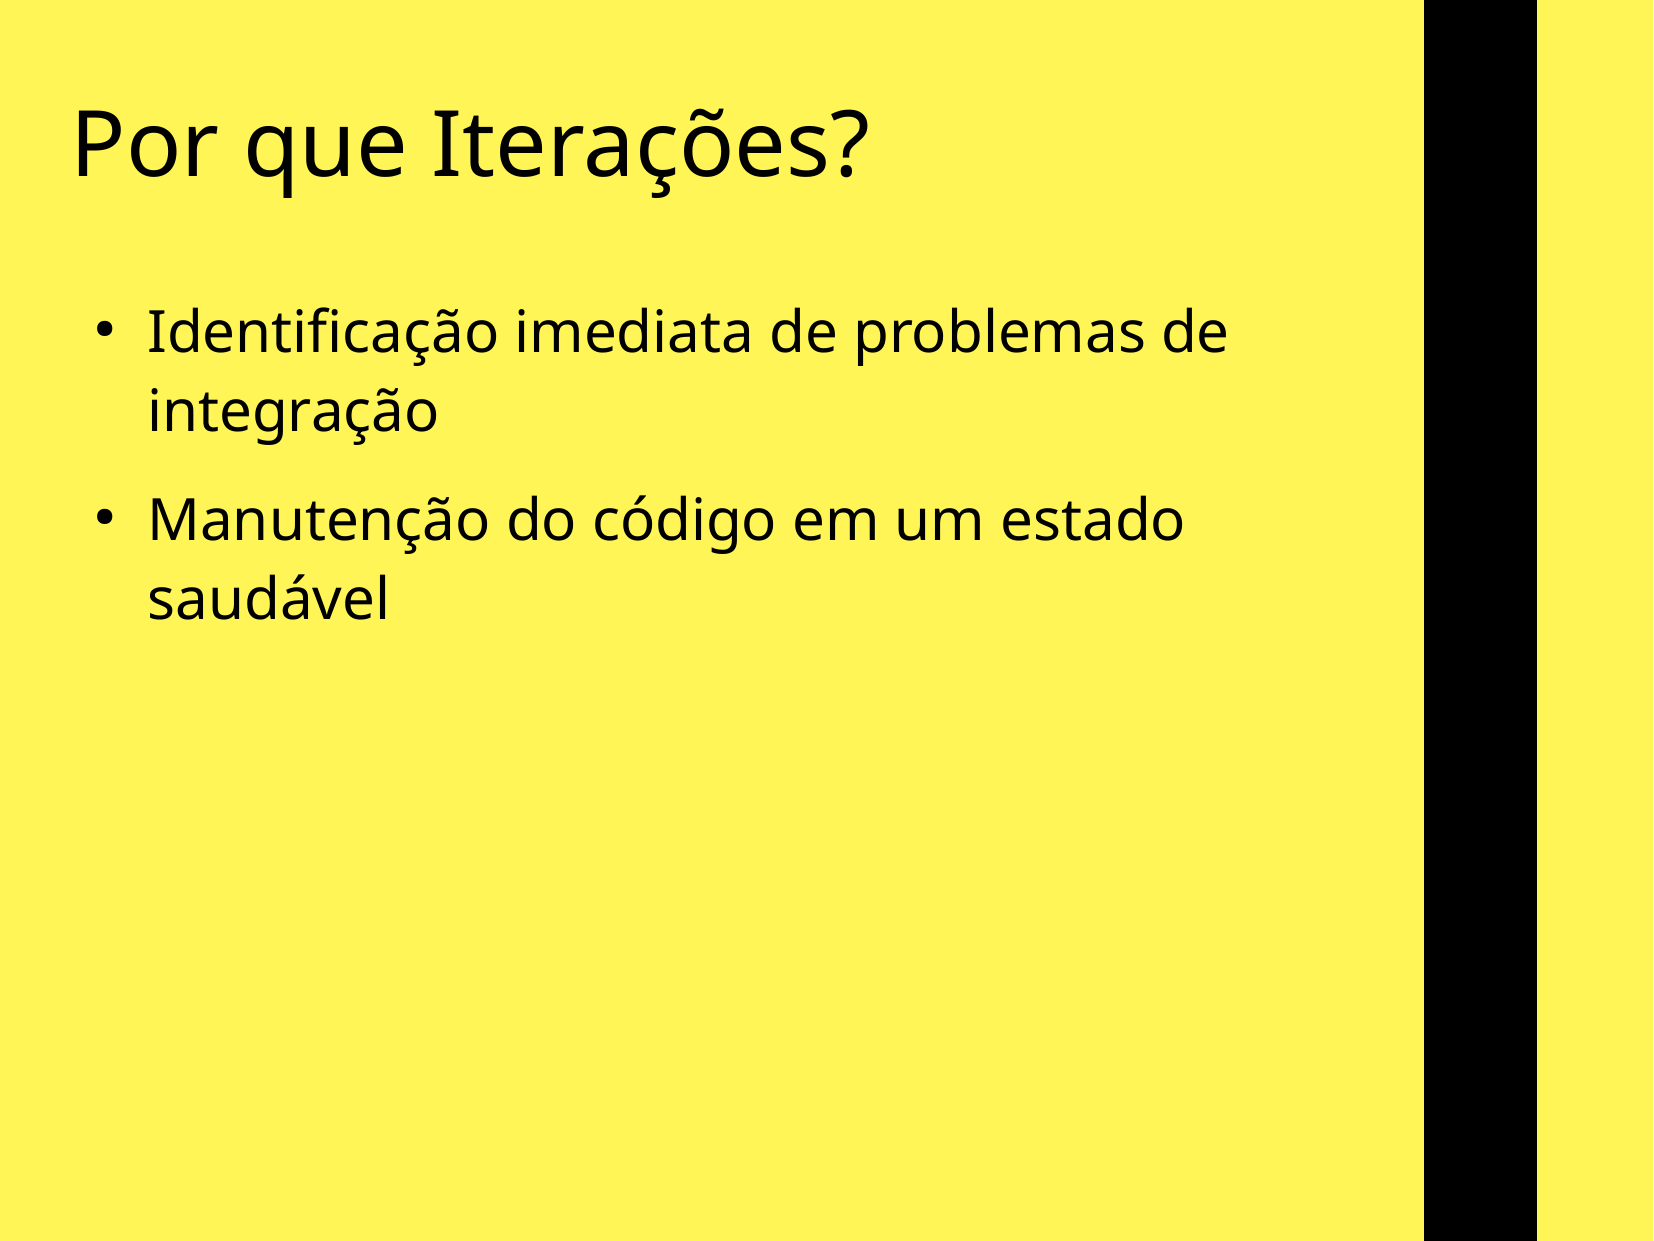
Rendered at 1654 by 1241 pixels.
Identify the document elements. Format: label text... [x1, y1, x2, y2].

list Identificação imediata de problemas de integração Manutenção do código em um estado saudável [76, 290, 1388, 676]
title Por que Iterações? [70, 37, 1388, 245]
picture [1537, 0, 1654, 1241]
picture [0, 0, 1424, 1241]
